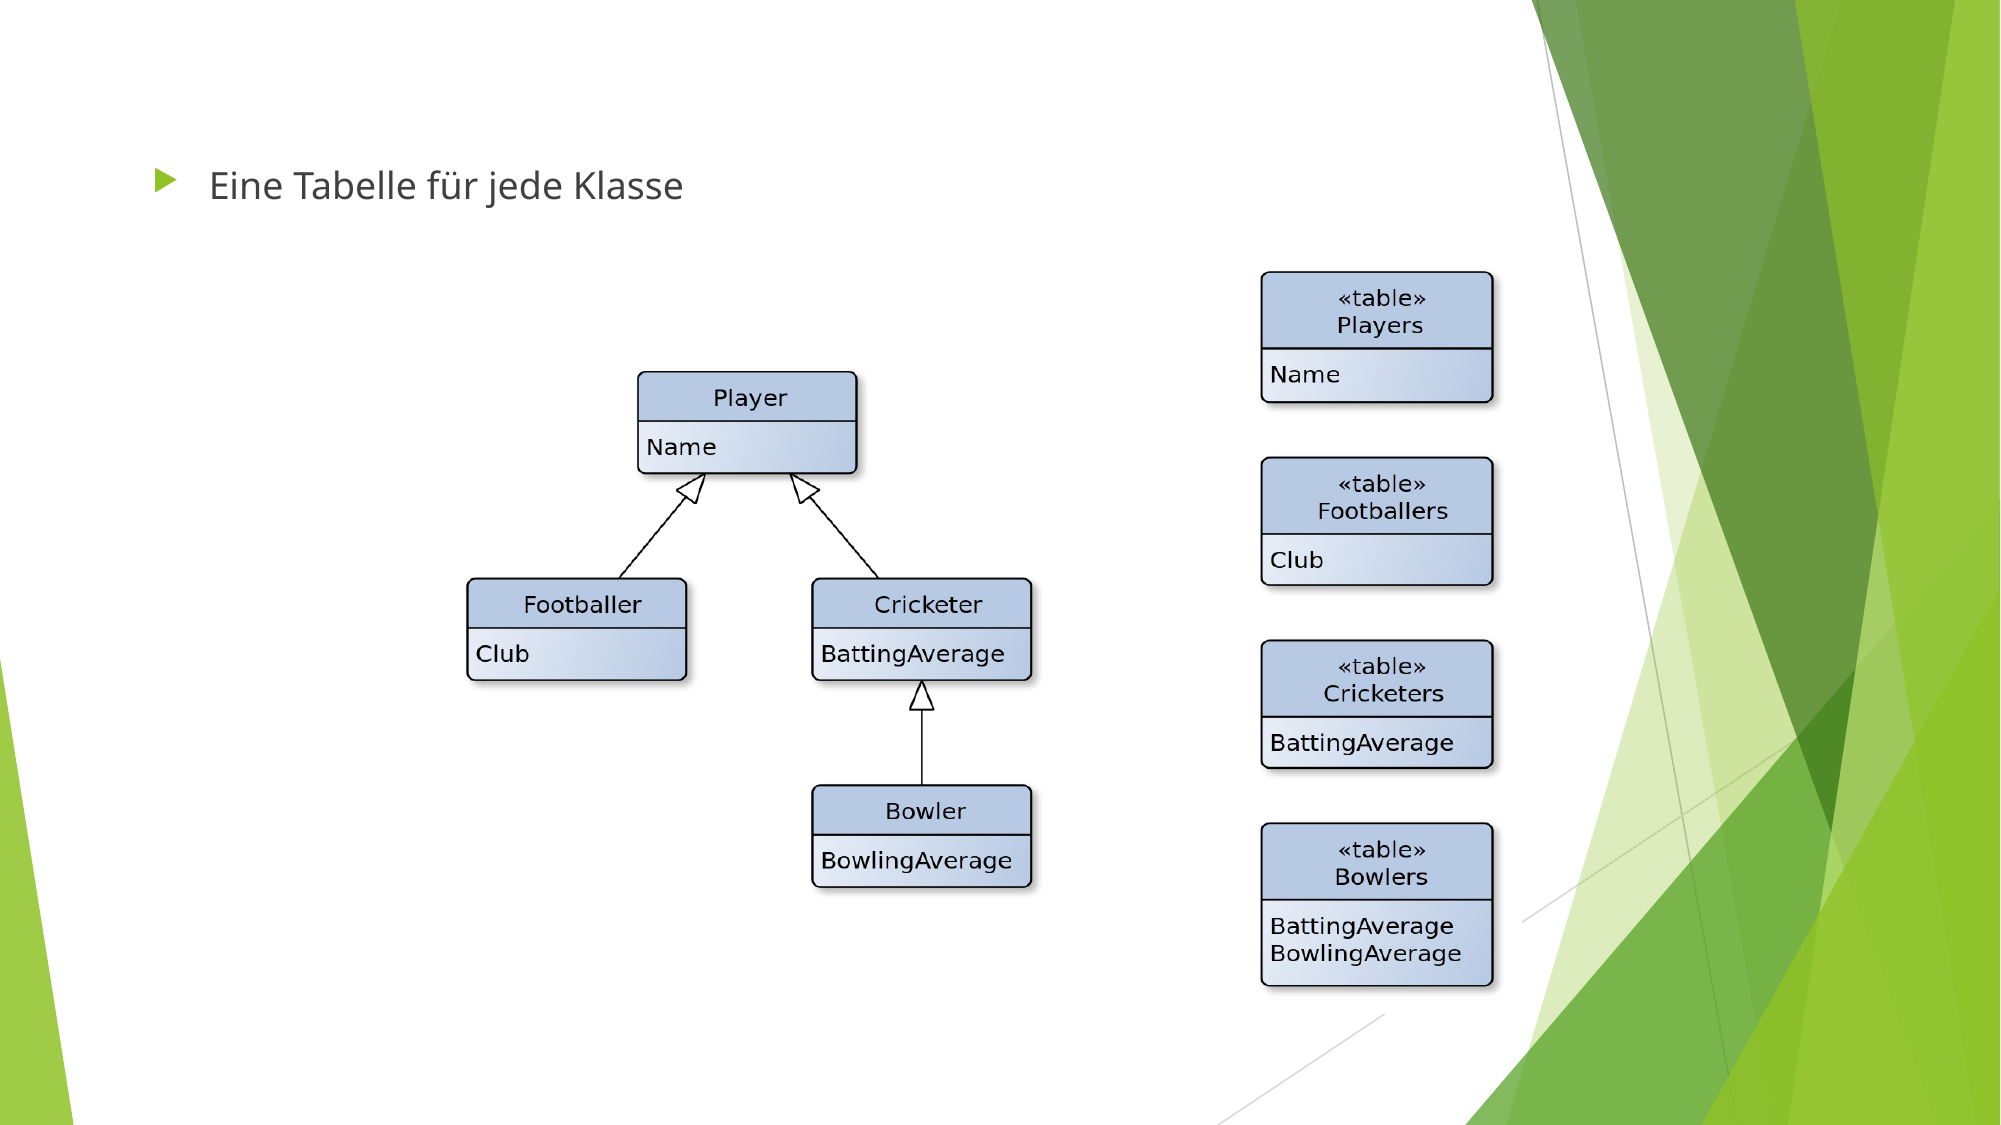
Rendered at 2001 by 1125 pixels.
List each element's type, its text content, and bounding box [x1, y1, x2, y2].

picture [437, 244, 1522, 1014]
list Eine Tabelle für jede Klasse [137, 154, 1863, 1014]
